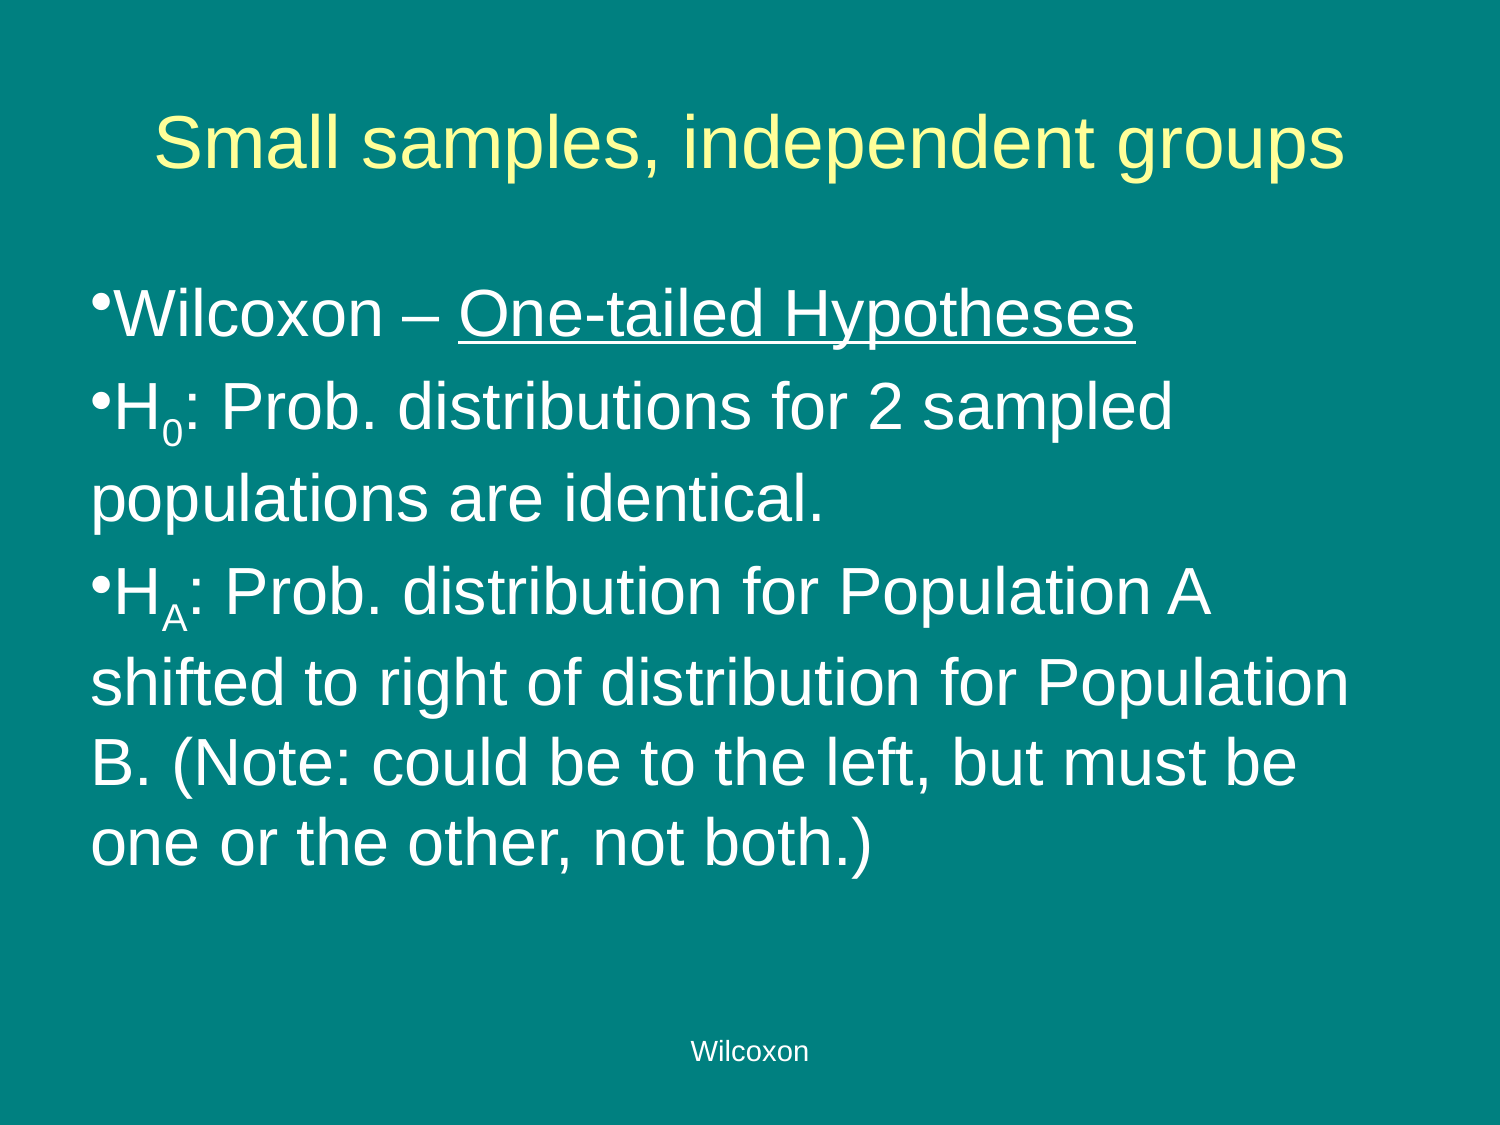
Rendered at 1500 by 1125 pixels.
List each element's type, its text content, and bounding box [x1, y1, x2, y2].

footer Wilcoxon [512, 1024, 988, 1103]
list Wilcoxon – One-tailed Hypotheses H0: Prob. distributions for 2 sampled populations are identical. HA: Prob. distribution for Population A shifted to right of distribution for Population B. (Note: could be to the left, but must be one or the other, not both.) [75, 262, 1425, 1005]
title Small samples, independent groups [75, 45, 1425, 233]
